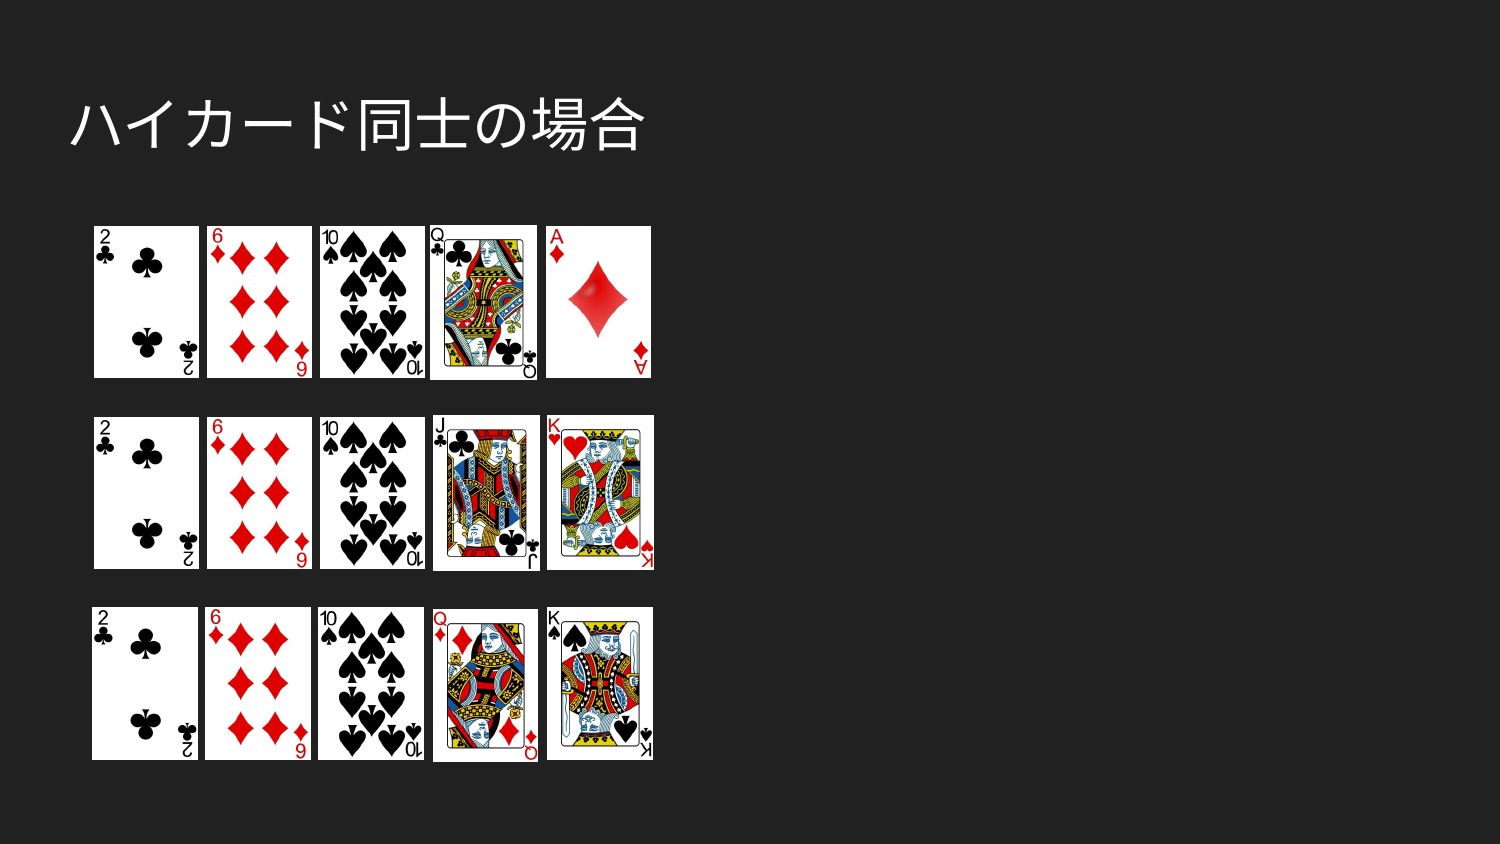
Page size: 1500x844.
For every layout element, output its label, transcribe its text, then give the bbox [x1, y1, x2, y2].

picture [207, 226, 312, 378]
picture [320, 417, 425, 569]
picture [430, 225, 537, 380]
picture [547, 415, 654, 570]
picture [92, 607, 198, 760]
picture [433, 609, 538, 762]
picture [547, 607, 653, 760]
title ハイカード同士の場合 [51, 72, 1449, 167]
picture [433, 415, 540, 571]
picture [94, 417, 199, 569]
picture [318, 607, 424, 760]
picture [205, 607, 311, 760]
picture [546, 226, 651, 378]
picture [207, 417, 312, 569]
picture [320, 226, 425, 378]
picture [94, 226, 199, 378]
